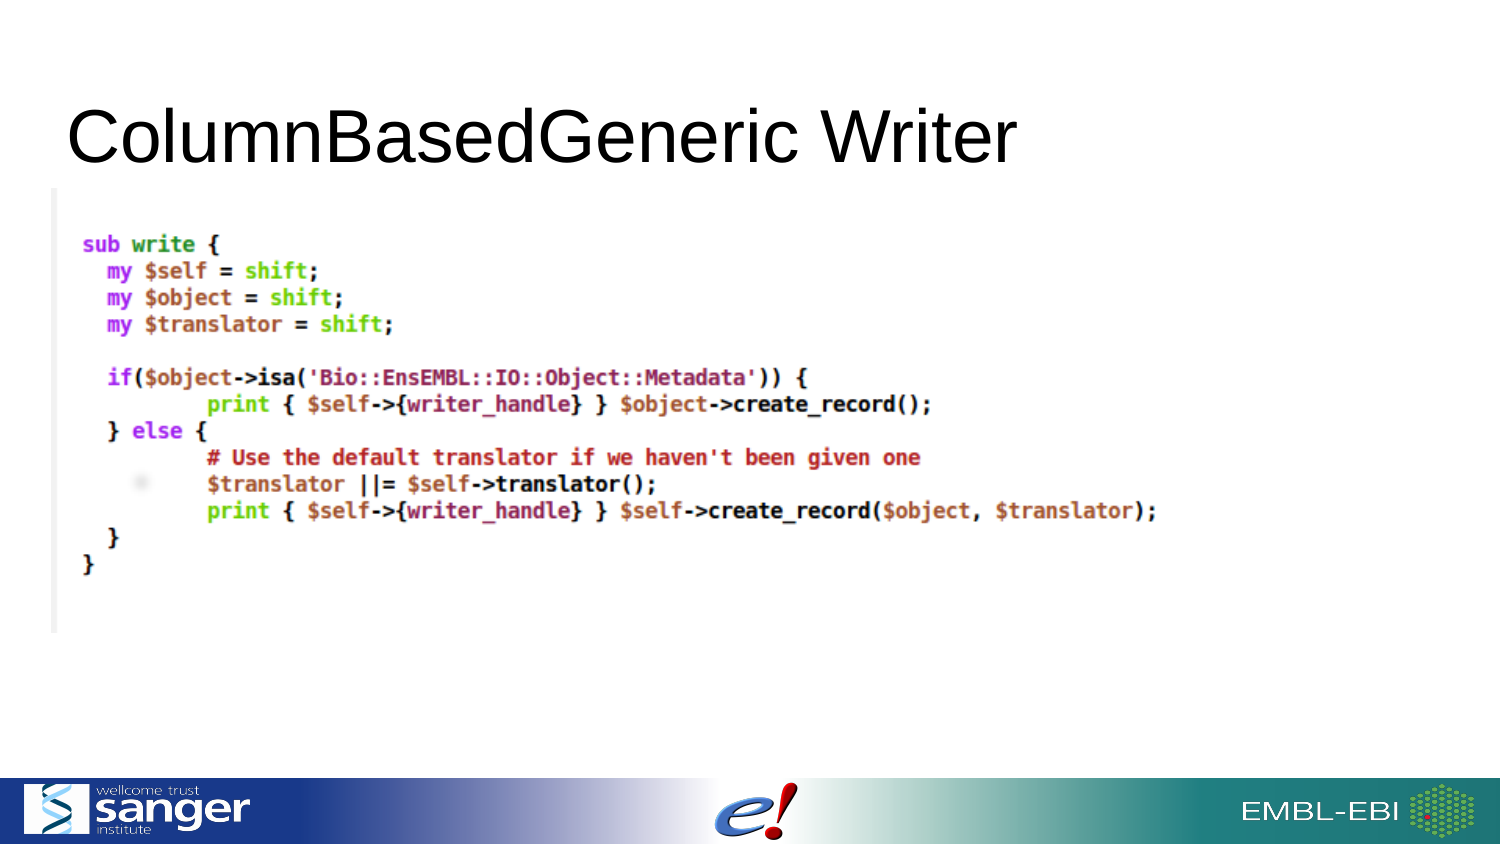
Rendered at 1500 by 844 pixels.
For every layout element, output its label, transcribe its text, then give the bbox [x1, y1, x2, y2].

picture [51, 188, 1191, 633]
title ColumnBasedGeneric Writer [51, 72, 1449, 167]
picture [0, 778, 1500, 844]
